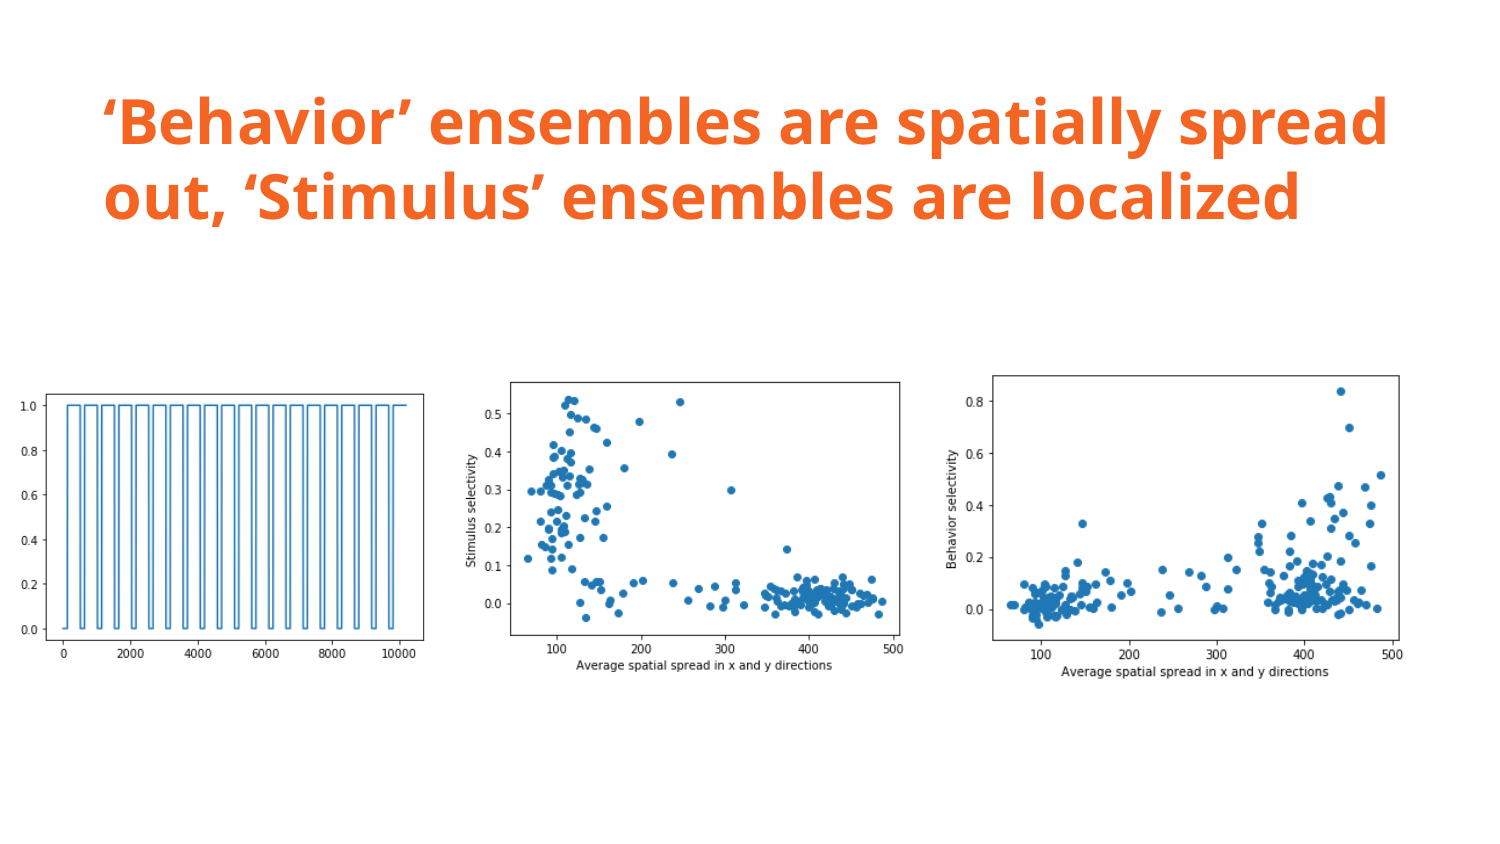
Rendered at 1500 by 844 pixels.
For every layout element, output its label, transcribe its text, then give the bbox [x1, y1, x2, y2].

picture [12, 387, 431, 667]
picture [459, 375, 912, 679]
picture [939, 368, 1412, 686]
title ‘Behavior’ ensembles are spatially spread out, ‘Stimulus’ ensembles are localized [88, 66, 1412, 193]
